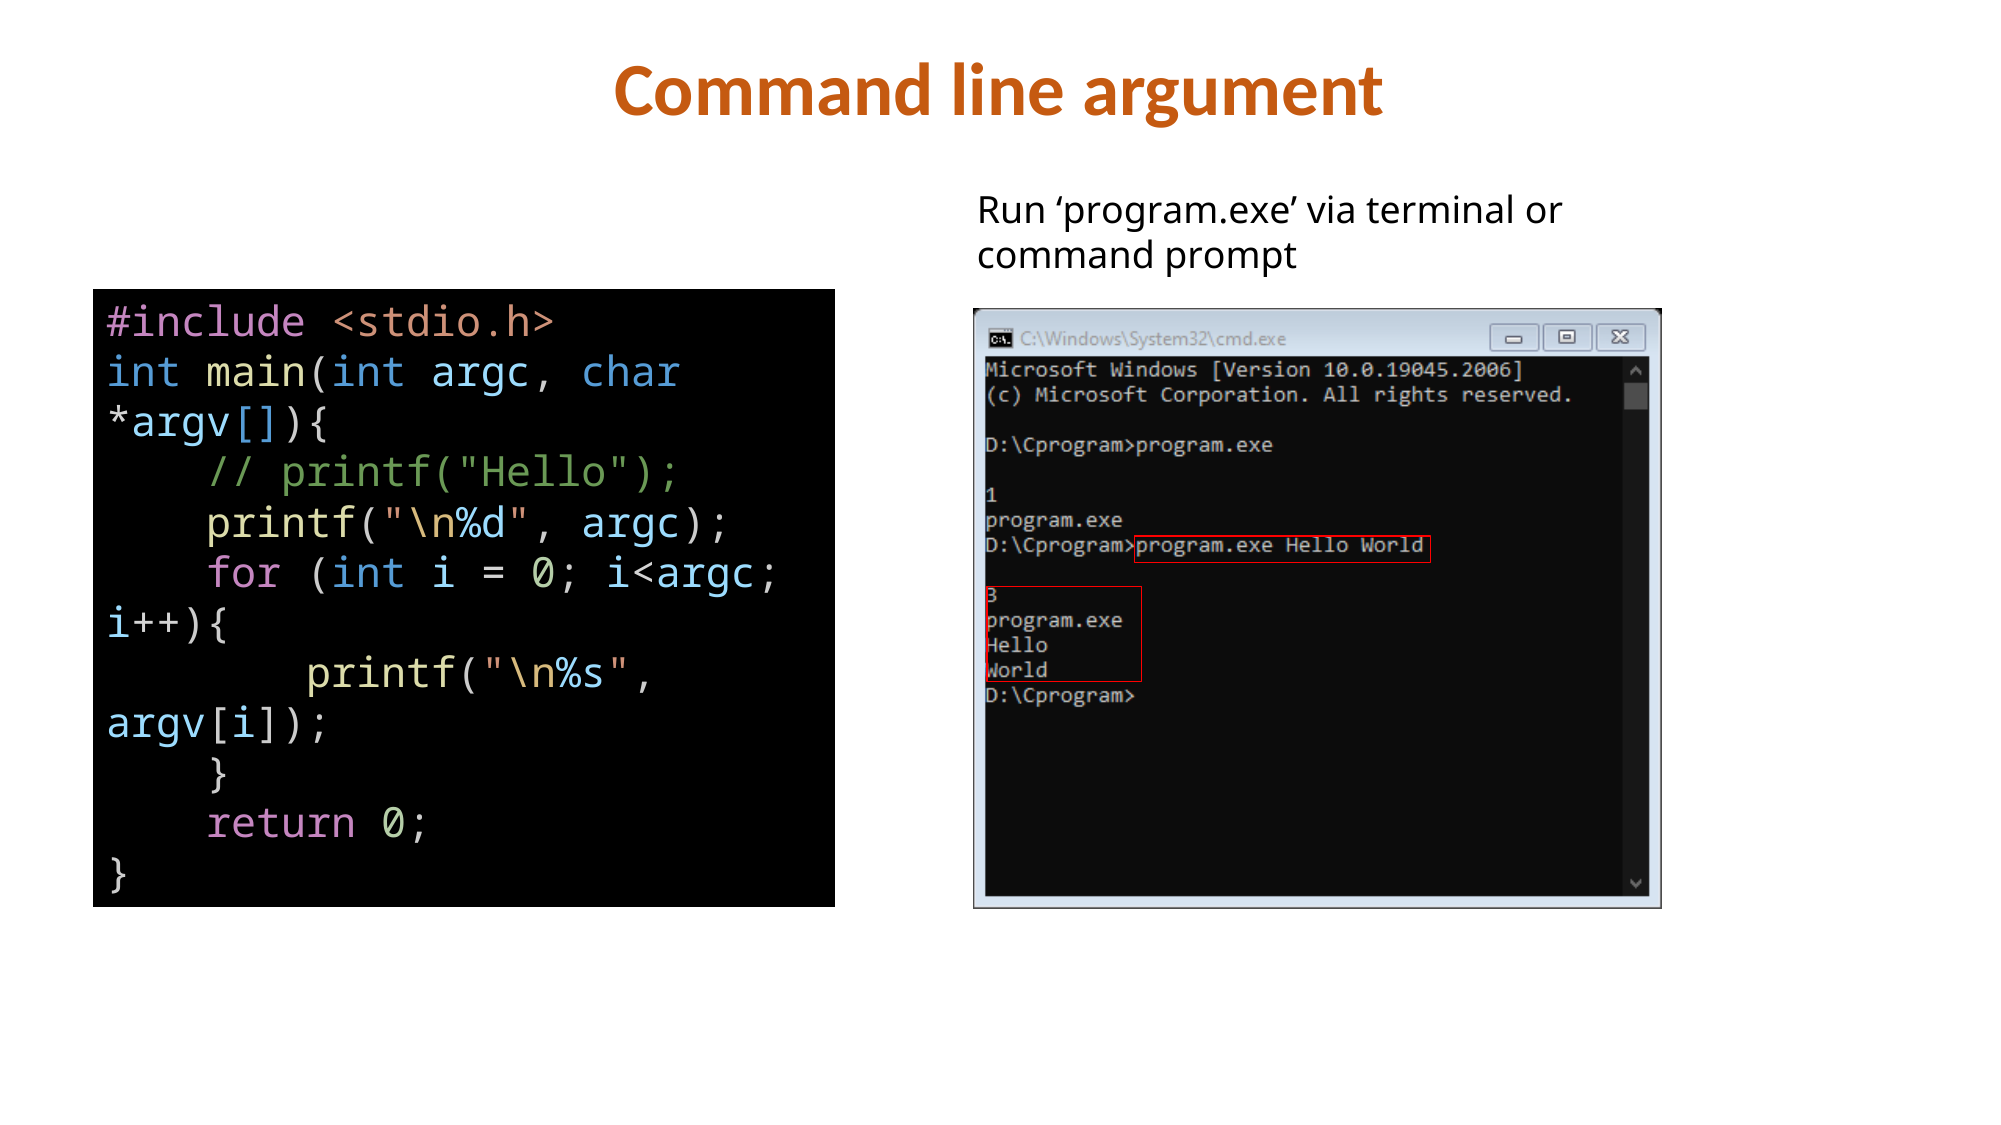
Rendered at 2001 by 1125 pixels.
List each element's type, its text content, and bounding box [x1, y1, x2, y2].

text_box #include <stdio.h> int main(int argc, char *argv[]){ // printf("Hello"); printf("\n%d", argc); for (int i = 0; i<argc; i++){ printf("\n%s", argv[i]); } return 0; } [91, 287, 837, 909]
text_box Command line argument [580, 33, 1420, 140]
picture [973, 308, 1662, 909]
text_box Run ‘program.exe’ via terminal or command prompt [961, 178, 1673, 285]
